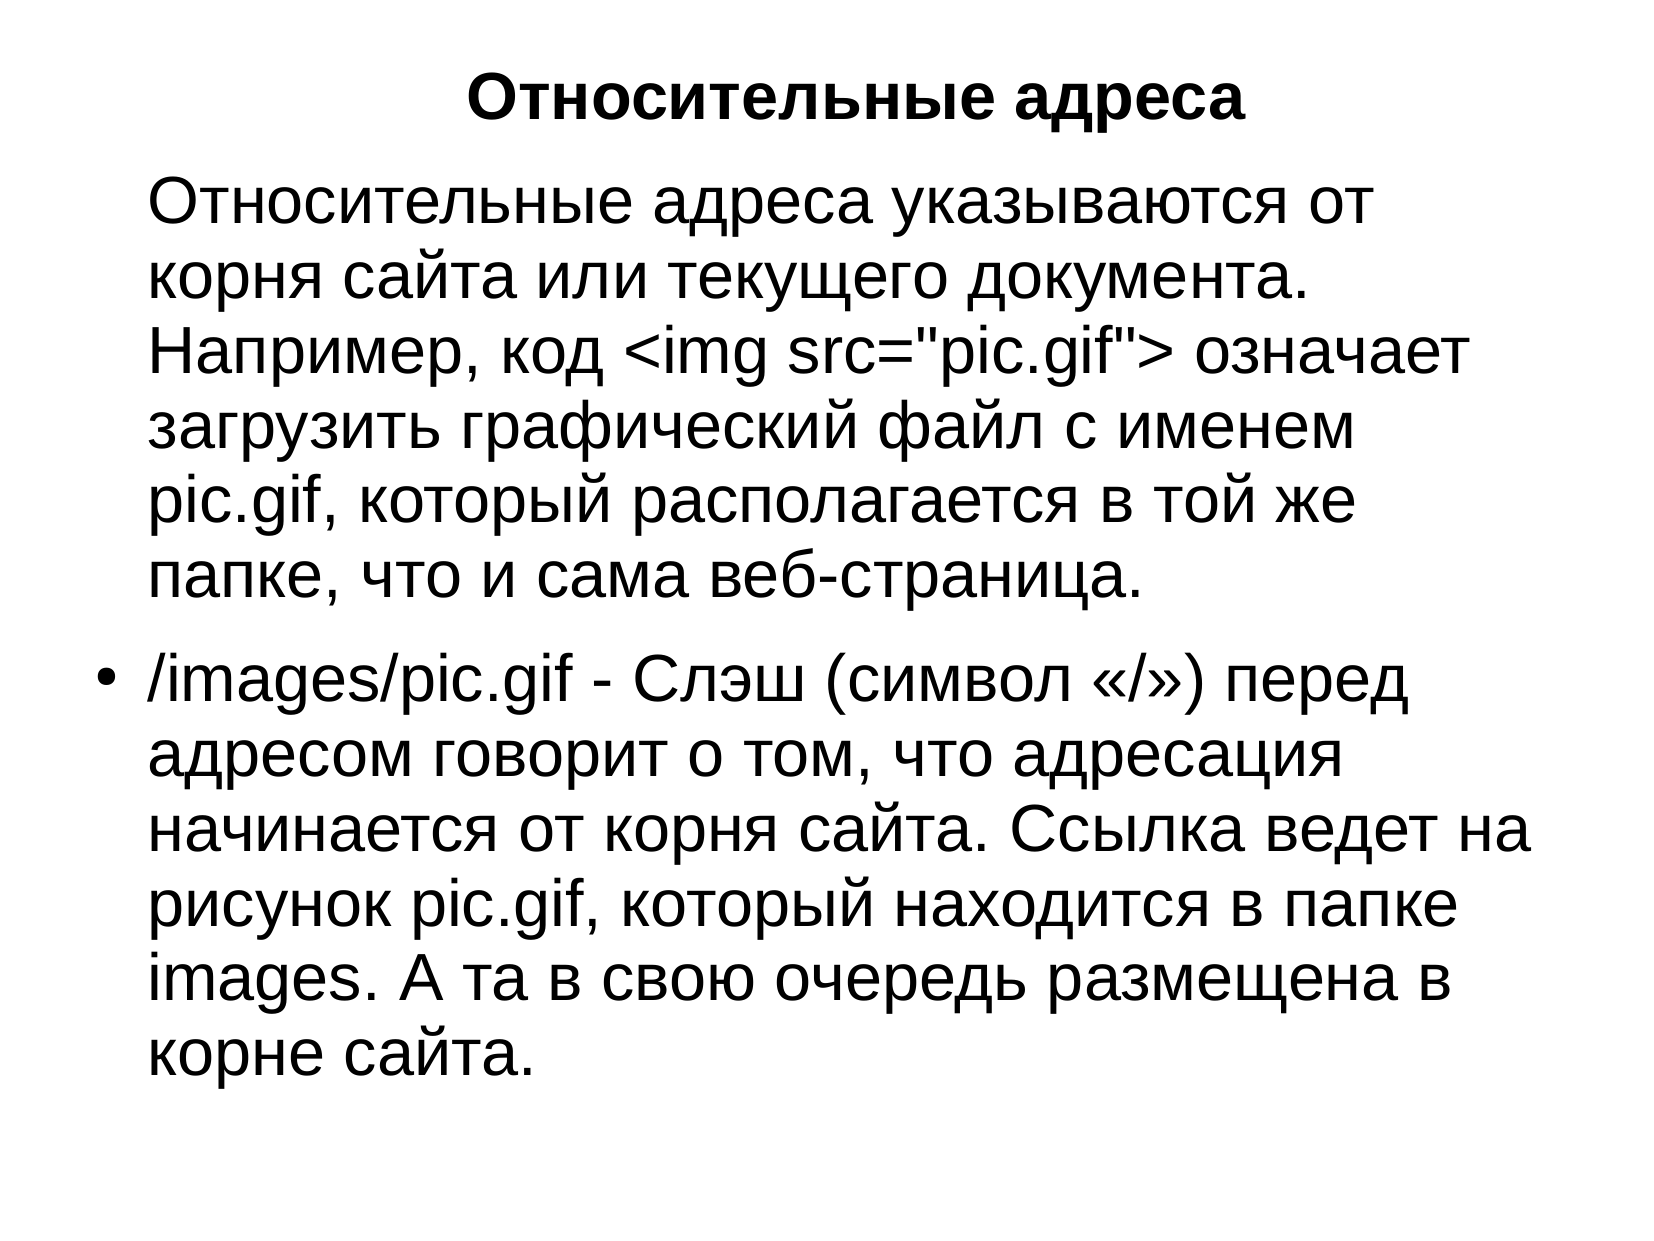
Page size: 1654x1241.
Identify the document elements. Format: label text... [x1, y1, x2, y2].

list Относительные адреса Относительные адреса указываются от корня сайта или текущего документа. Например, код <img src="pic.gif"> означает загрузить графический файл с именем pic.gif, который располагается в той же папке, что и сама веб-страница. /images/pic.gif - Слэш (символ «/») перед адресом говорит о том, что адресация начинается от корня сайта. Ссылка ведет на рисунок pic.gif, который находится в папке images. А та в свою очередь размещена в корне сайта. [76, 59, 1565, 1211]
